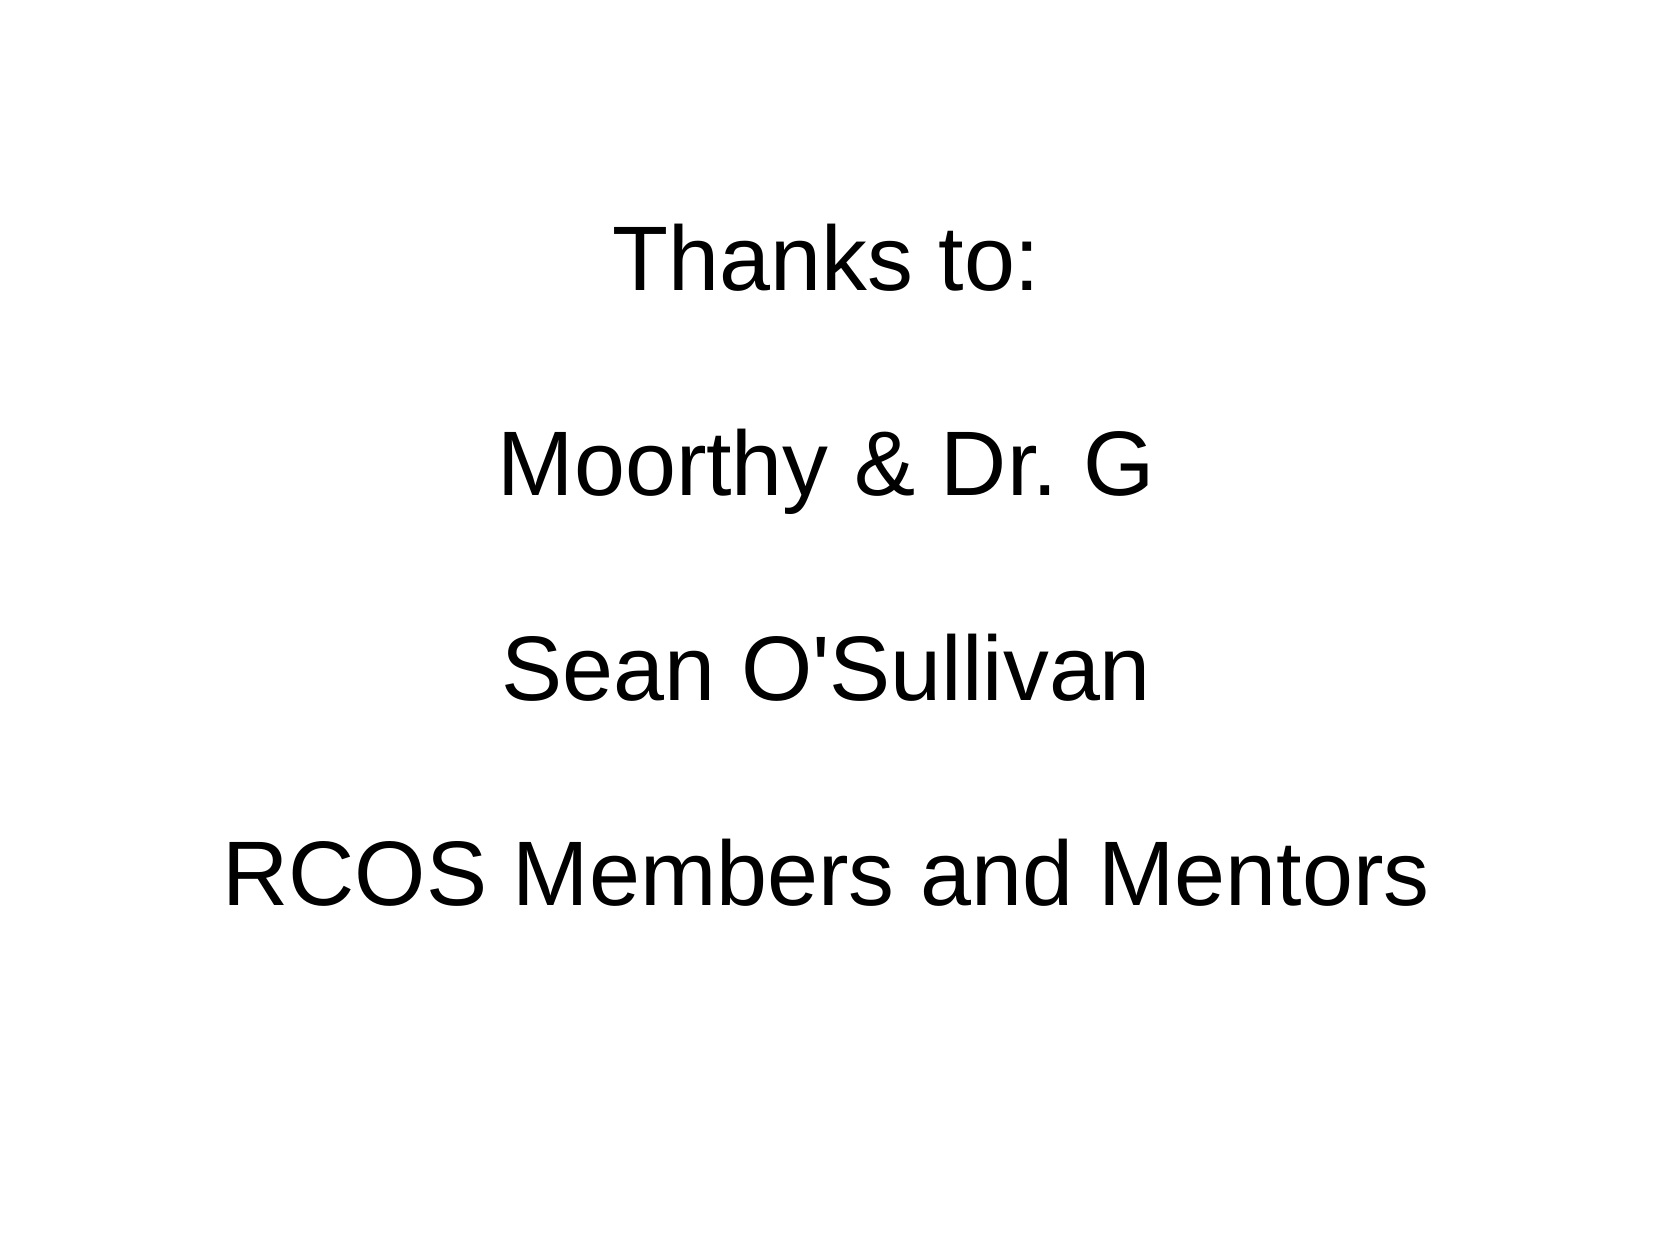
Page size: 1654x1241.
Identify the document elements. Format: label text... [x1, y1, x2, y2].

title Thanks to: Moorthy & Dr. G Sean O'Sullivan RCOS Members and Mentors [82, 207, 1571, 926]
